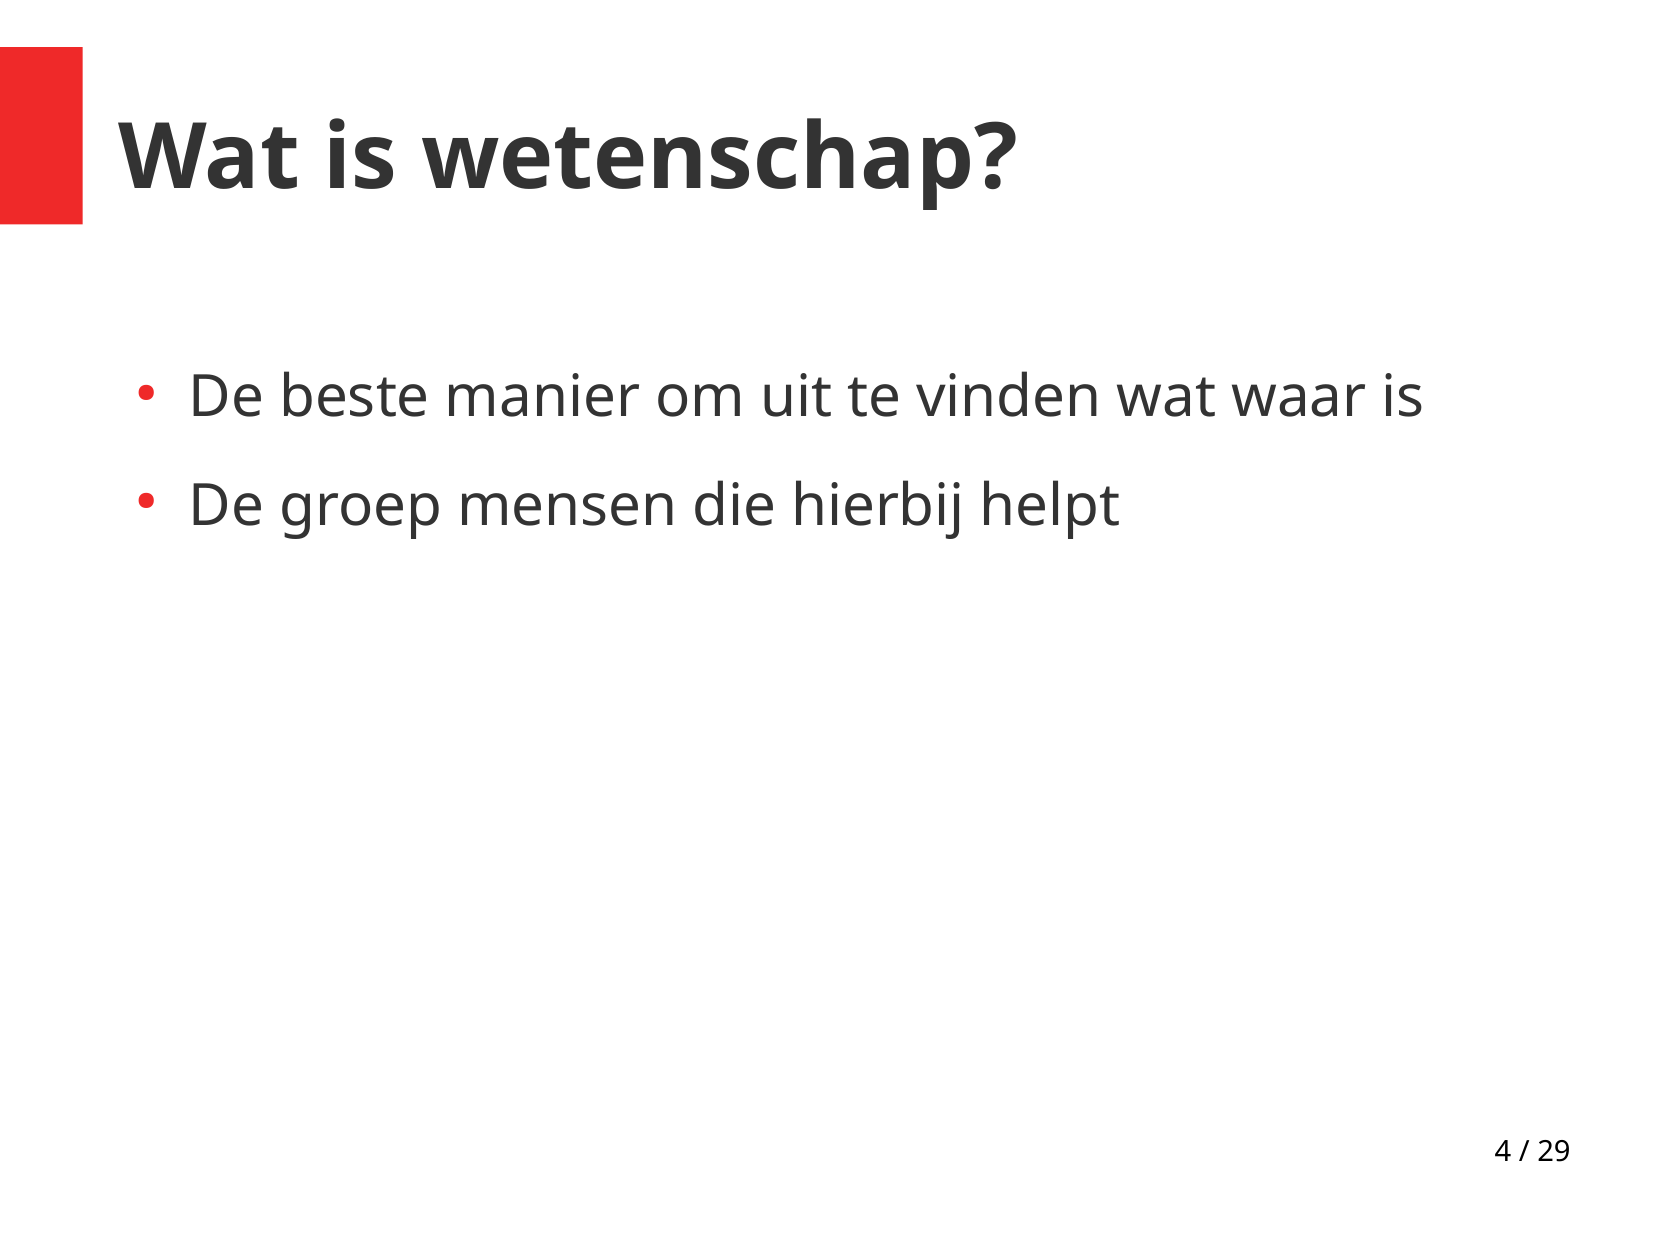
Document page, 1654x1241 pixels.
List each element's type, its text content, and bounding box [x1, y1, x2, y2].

list De beste manier om uit te vinden wat waar is De groep mensen die hierbij helpt [118, 354, 1536, 1074]
title Wat is wetenschap? [118, 49, 1571, 257]
